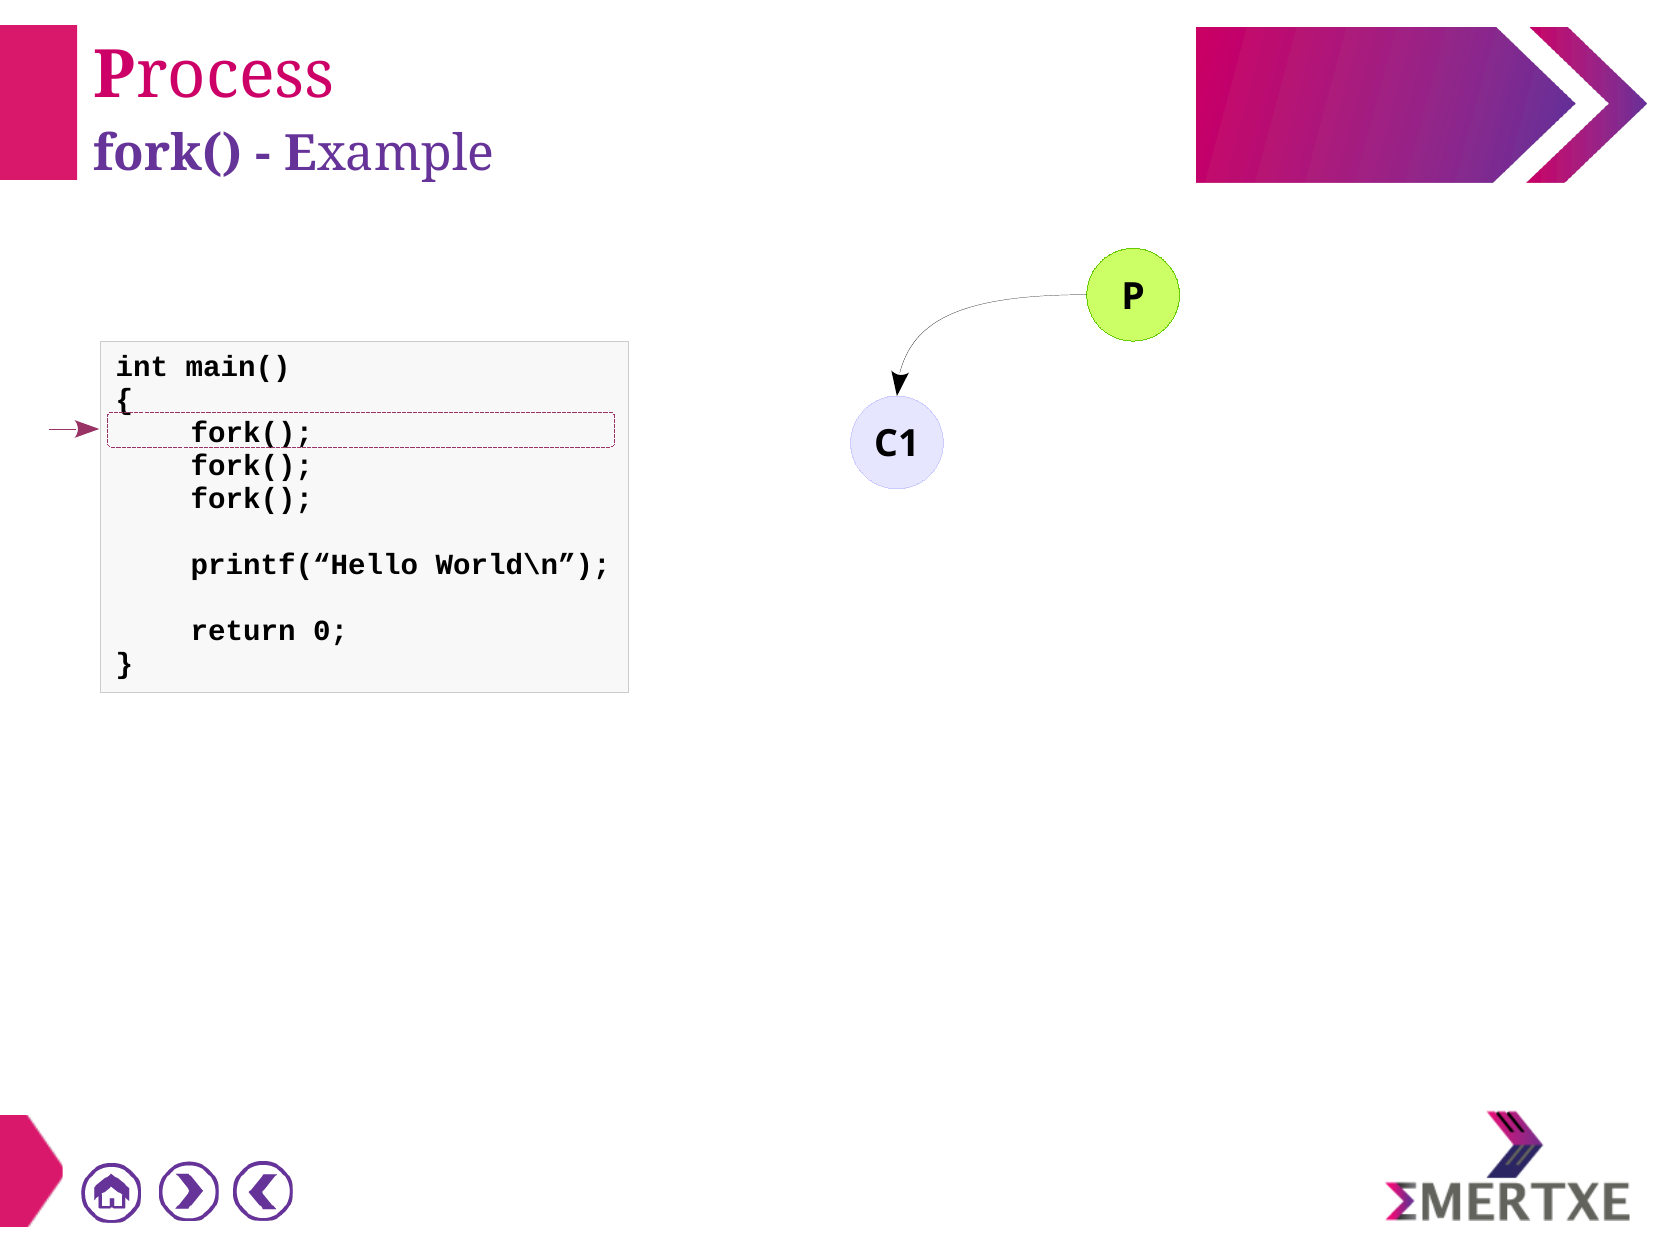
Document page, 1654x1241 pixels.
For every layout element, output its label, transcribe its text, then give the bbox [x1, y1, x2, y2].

text_box int main() { fork(); fork(); fork(); printf(“Hello World\n”); return 0; } [100, 341, 629, 693]
text_box [107, 412, 615, 448]
picture [1385, 1107, 1631, 1221]
picture [159, 1161, 219, 1221]
title Process fork() - Example [93, 2, 1571, 210]
text_box C1 [850, 396, 944, 489]
picture [1571, 27, 1647, 183]
picture [81, 1163, 141, 1223]
text_box P [1086, 248, 1180, 342]
picture [233, 1161, 293, 1221]
